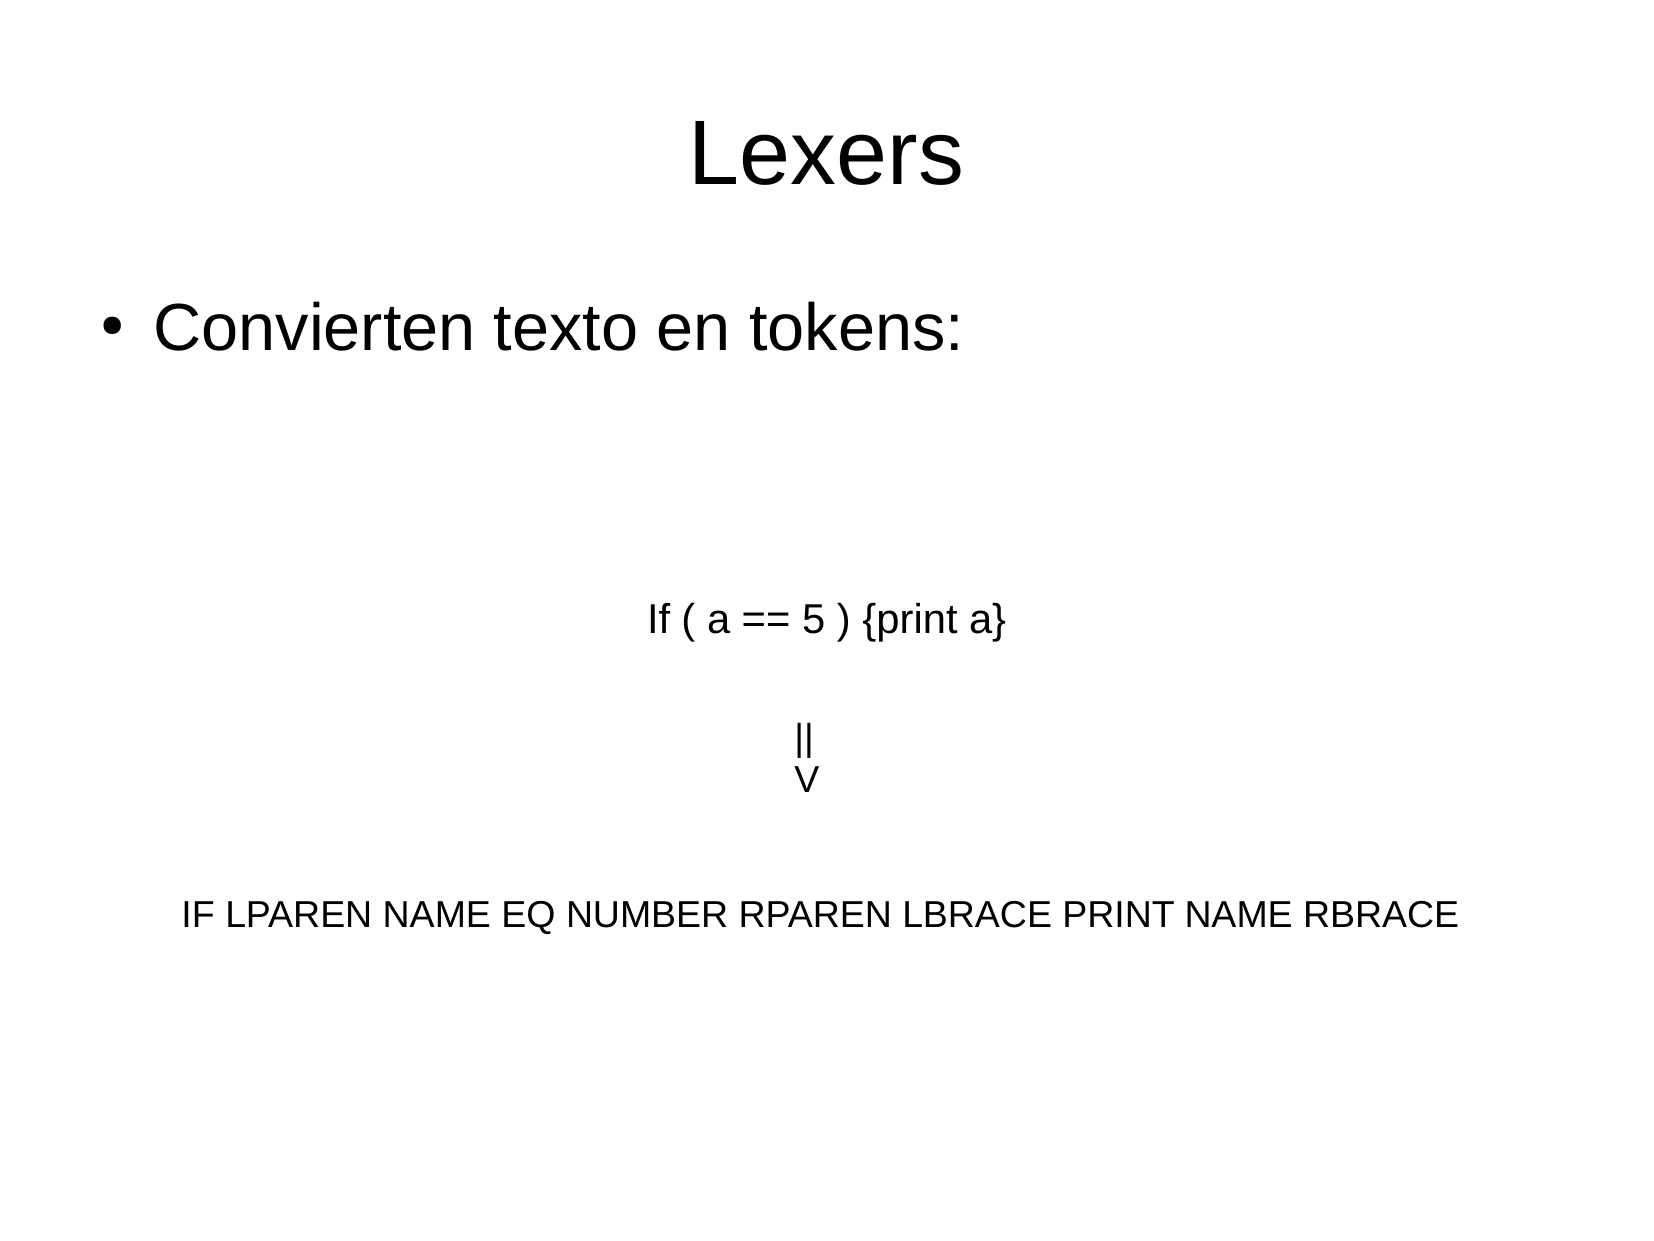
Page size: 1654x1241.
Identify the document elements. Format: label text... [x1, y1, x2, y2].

text_box IF LPAREN NAME EQ NUMBER RPAREN LBRACE PRINT NAME RBRACE [82, 885, 1560, 943]
list Convierten texto en tokens: [82, 290, 1571, 588]
list Convierten texto en tokens: [82, 650, 1571, 1010]
title Lexers [82, 49, 1571, 257]
text_box If ( a == 5 ) {print a} [82, 588, 1571, 650]
text_box || V [779, 708, 835, 808]
